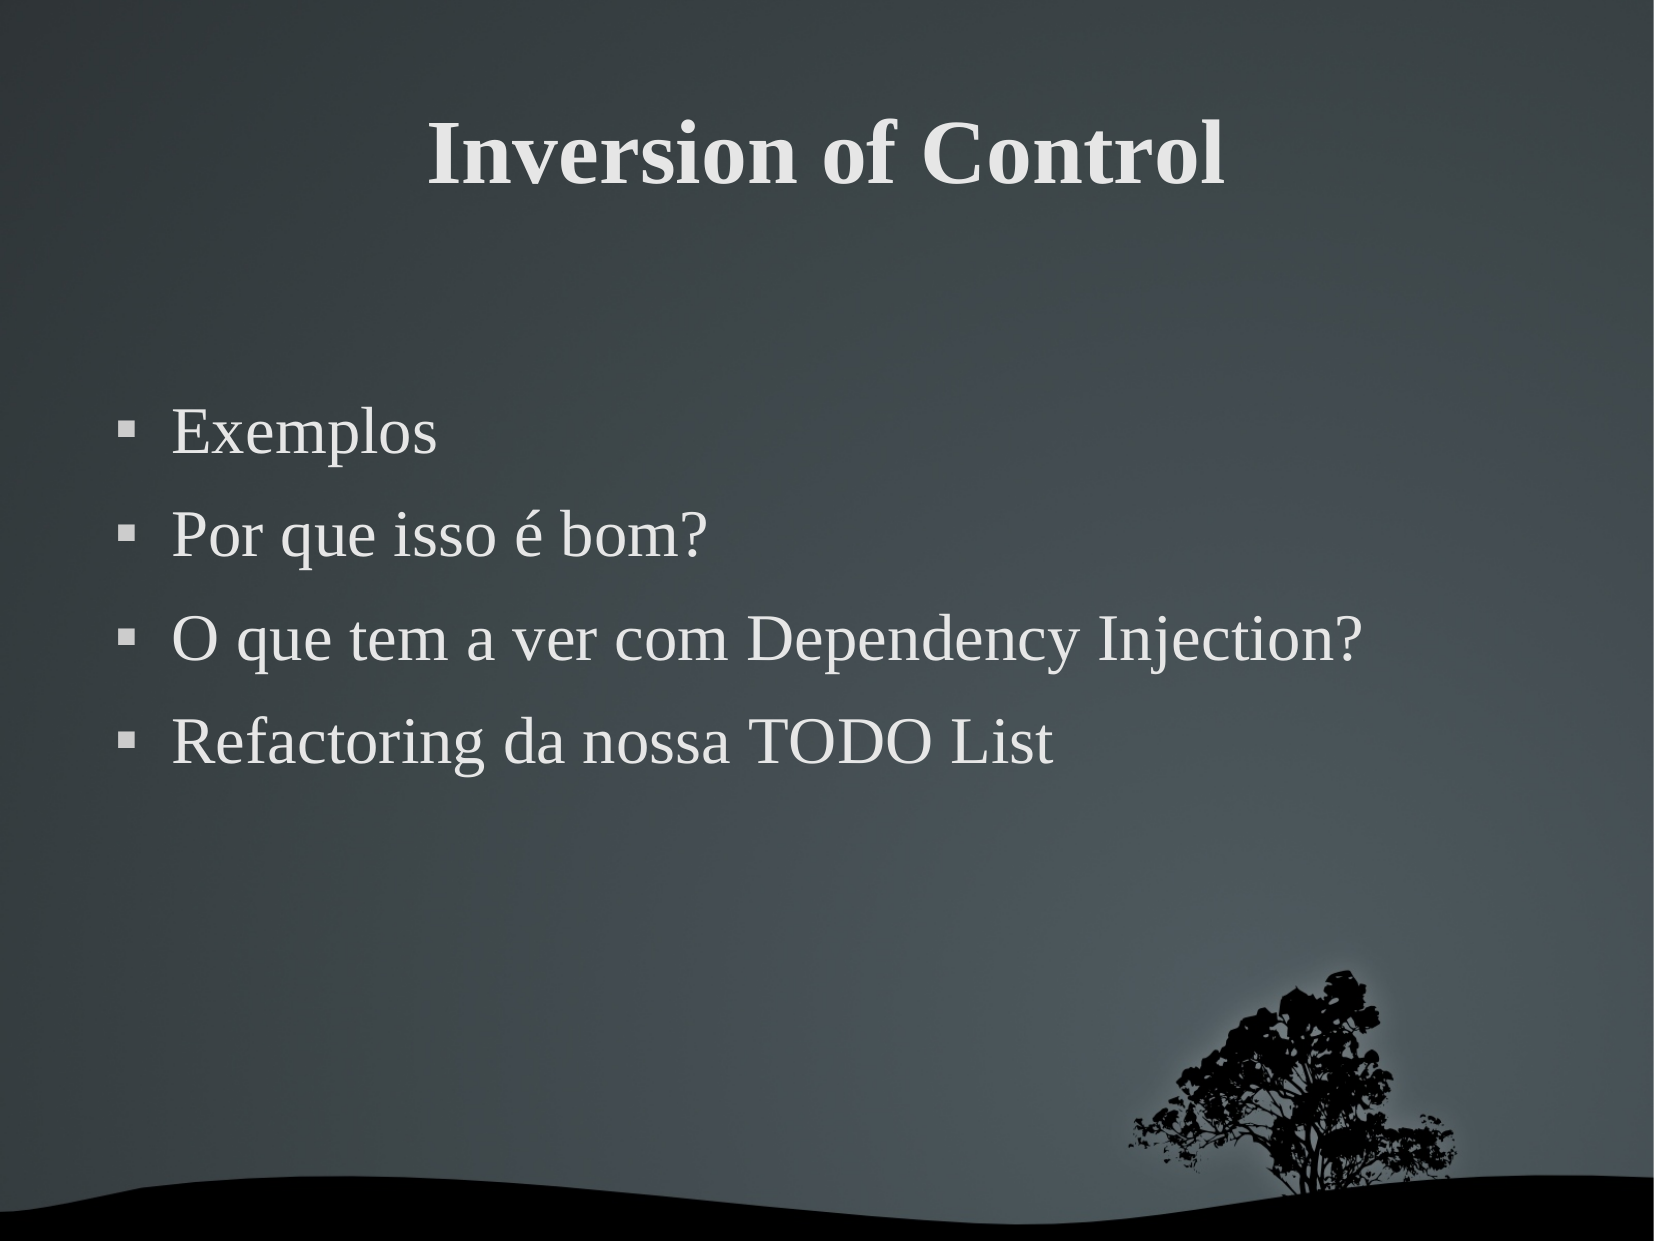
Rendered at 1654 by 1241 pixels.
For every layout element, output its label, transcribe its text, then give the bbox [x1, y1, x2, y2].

list Exemplos Por que isso é bom? O que tem a ver com Dependency Injection? Refactoring da nossa TODO List [82, 290, 1571, 1094]
title Inversion of Control [82, 56, 1571, 250]
picture [0, 0, 1654, 1241]
